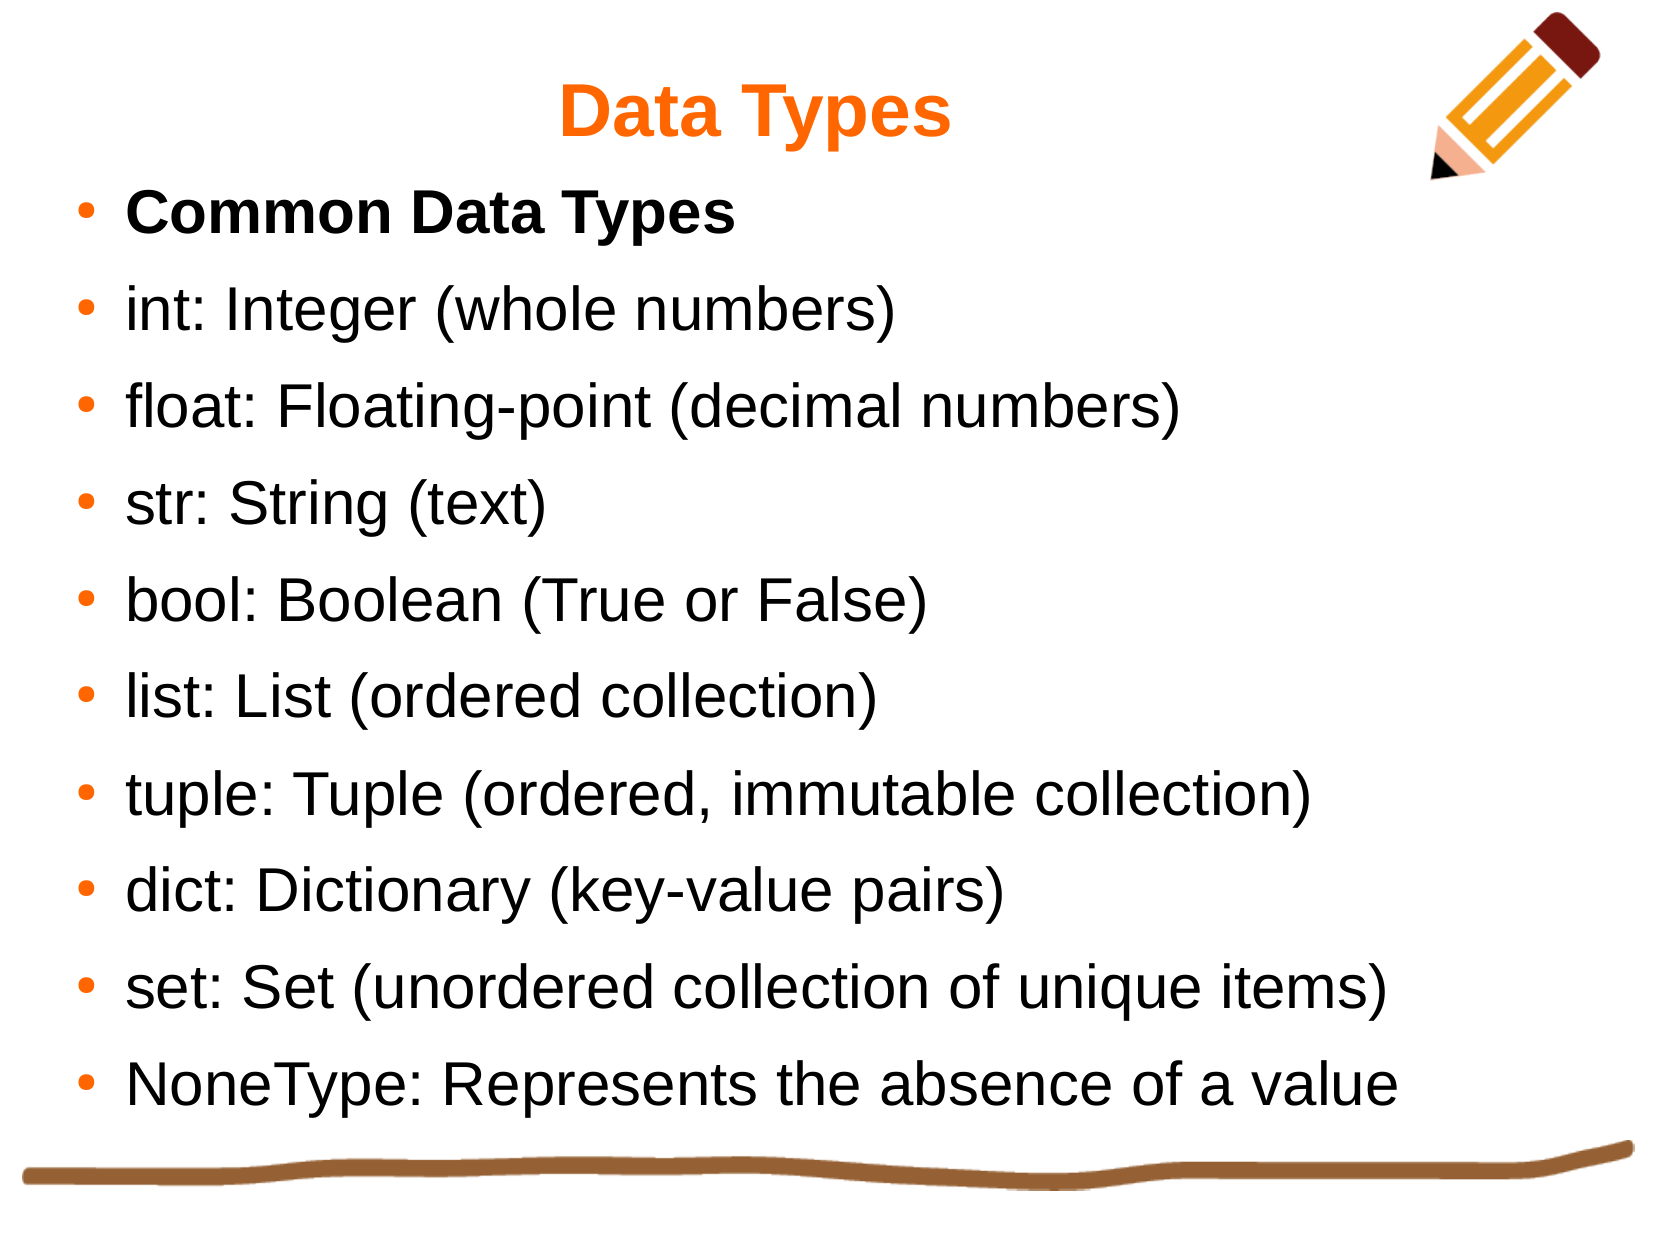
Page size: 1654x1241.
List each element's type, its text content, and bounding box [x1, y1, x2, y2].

picture [1430, 12, 1601, 177]
list Common Data Types int: Integer (whole numbers) float: Floating-point (decimal numbers) str: String (text) bool: Boolean (True or False) list: List (ordered collection) tuple: Tuple (ordered, immutable collection) dict: Dictionary (key-value pairs) set: Set (unordered collection of unique items) NoneType: Represents the absence of a value [59, 177, 1607, 1122]
title Data Types [82, 49, 1430, 172]
picture [22, 1140, 1635, 1191]
